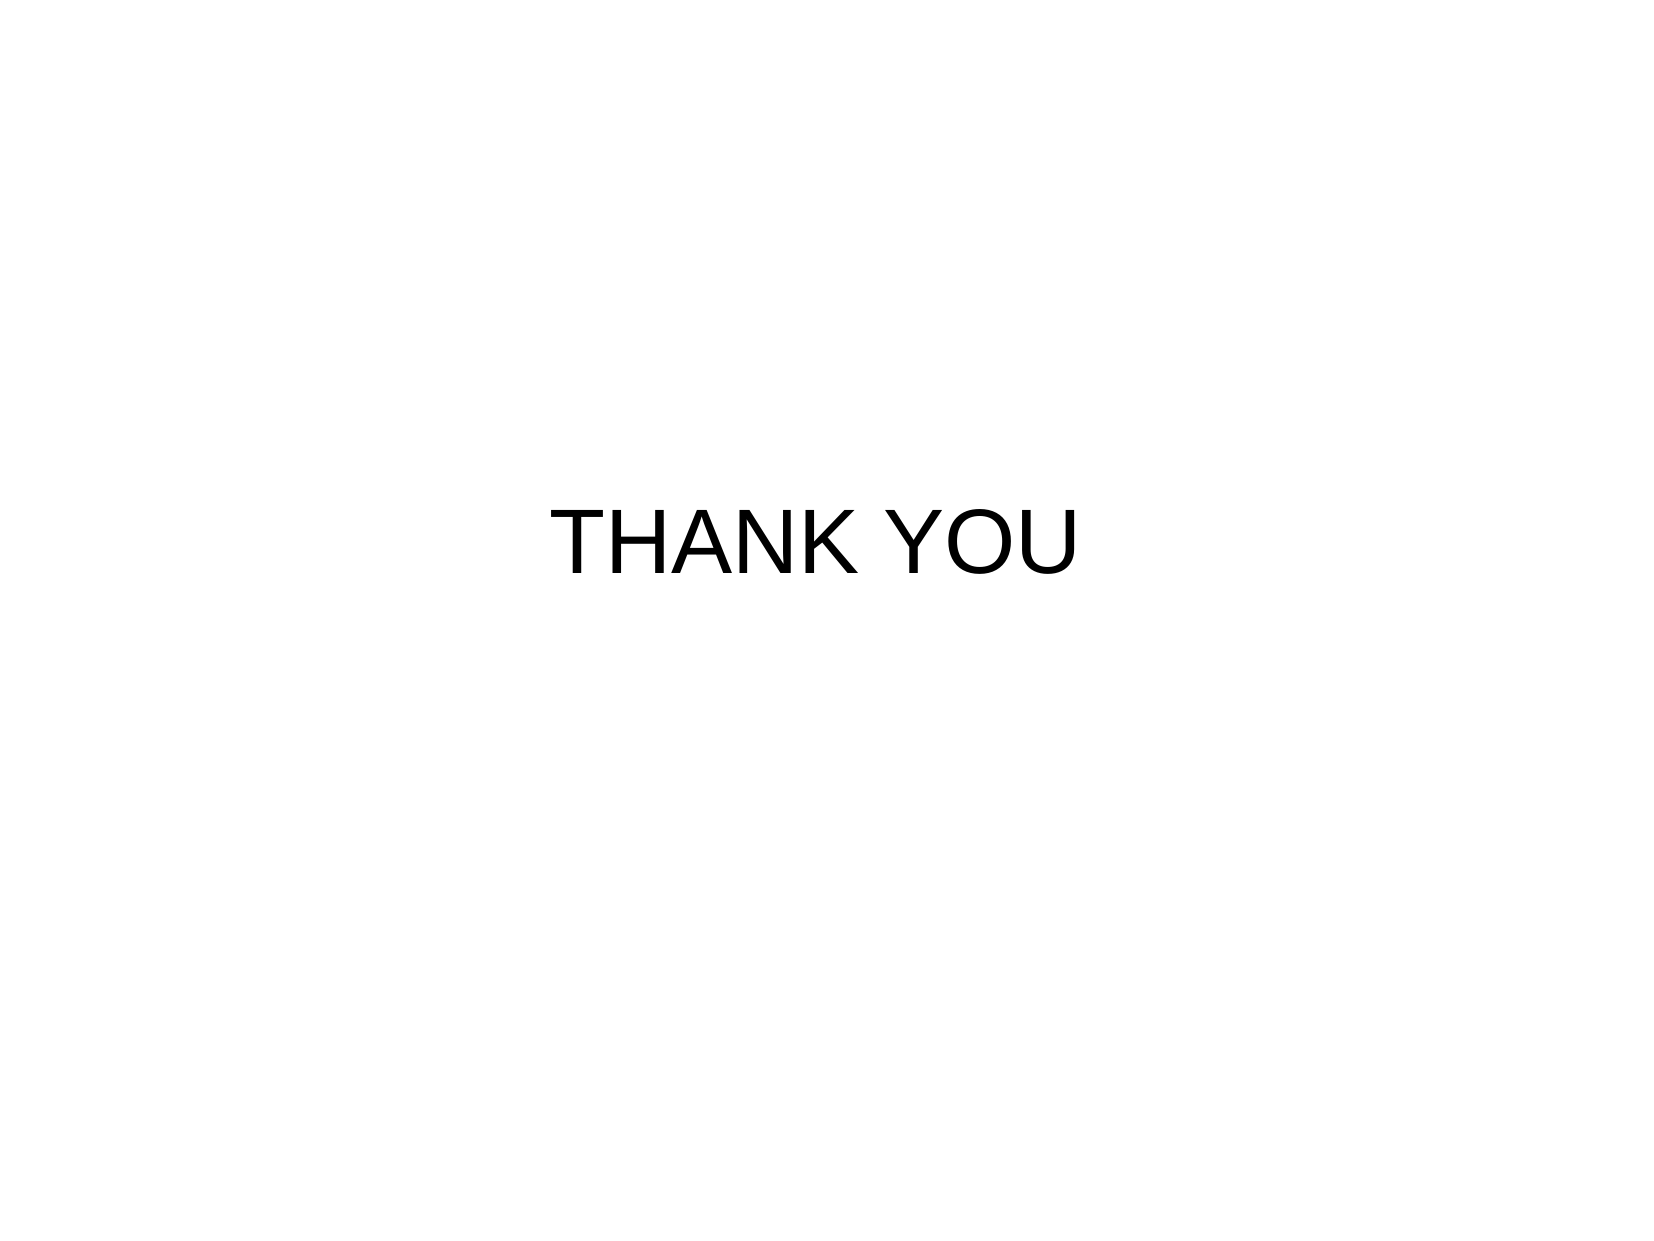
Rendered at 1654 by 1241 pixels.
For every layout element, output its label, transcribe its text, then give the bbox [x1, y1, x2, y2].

title THANK YOU [71, 437, 1561, 646]
